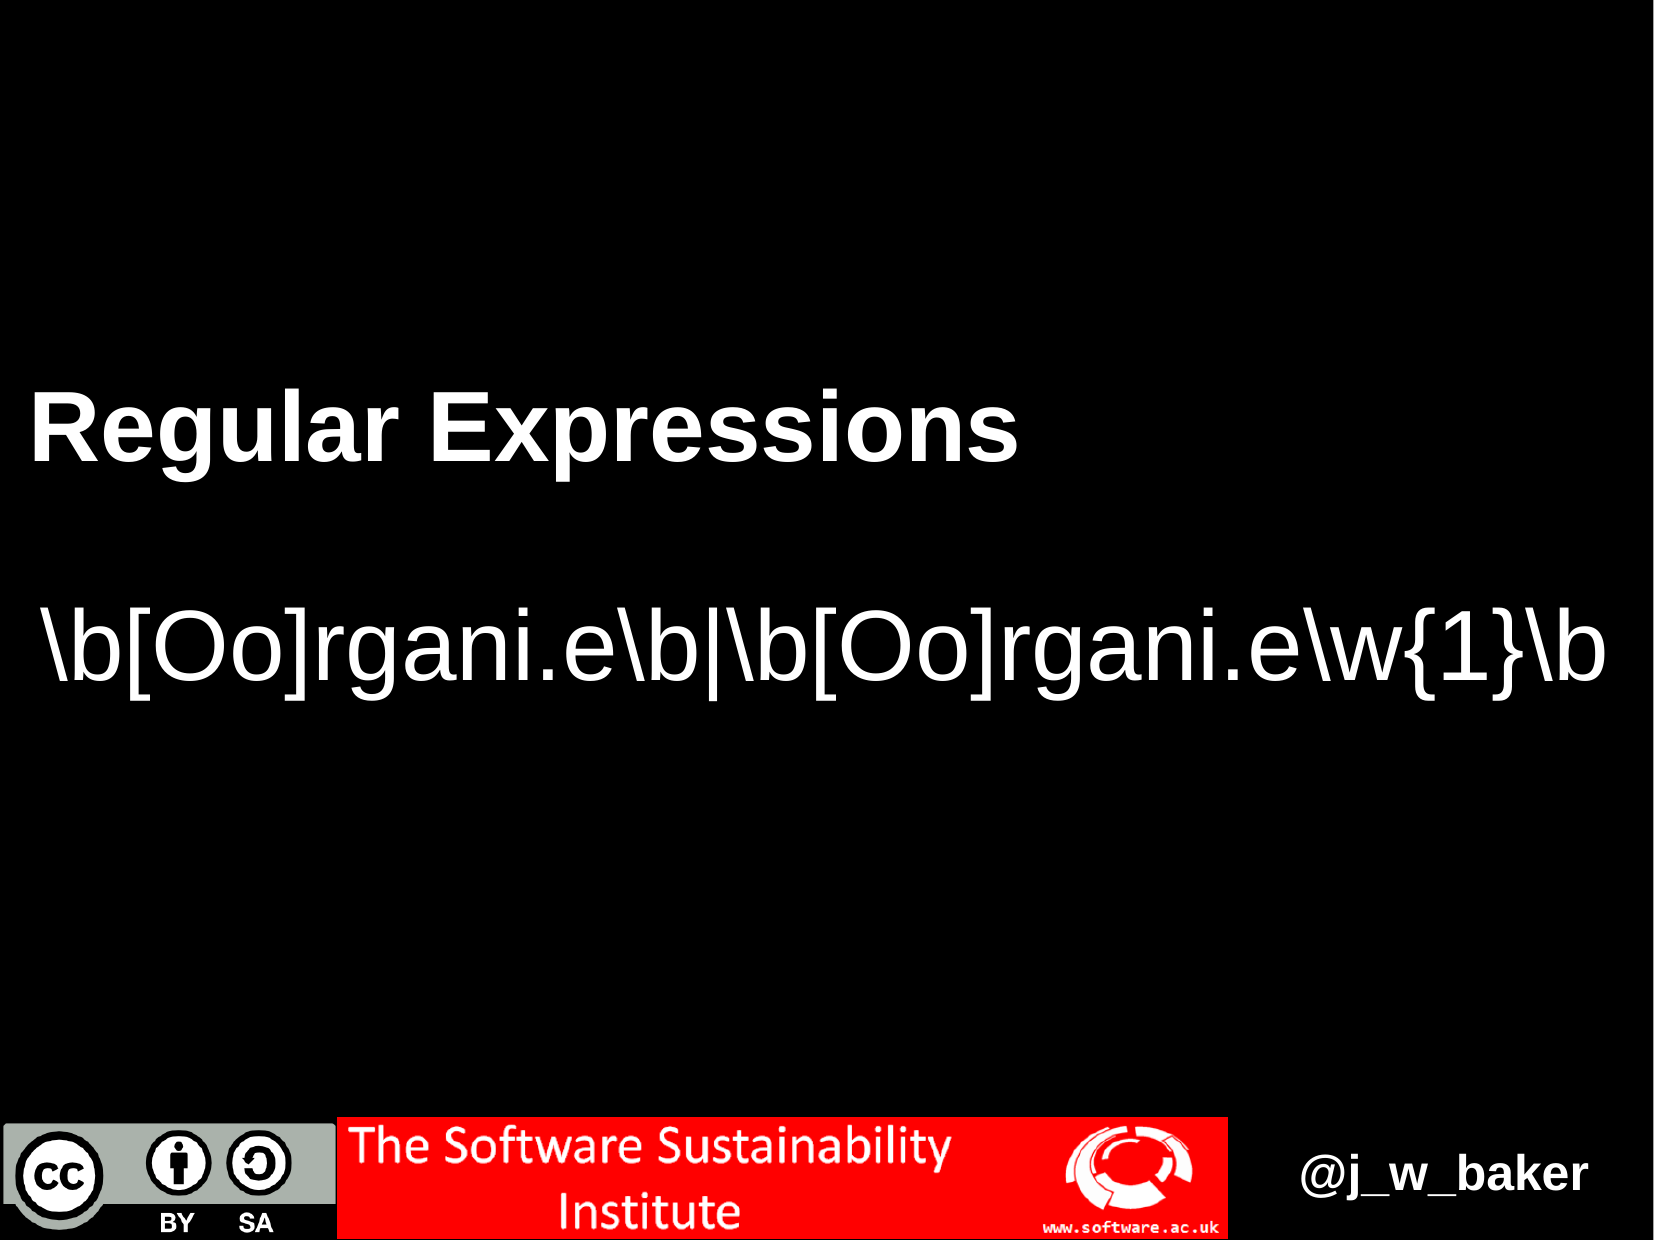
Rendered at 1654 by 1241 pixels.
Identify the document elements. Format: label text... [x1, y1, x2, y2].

text_box @j_w_baker [1266, 1085, 1622, 1241]
text_box Regular Expressions \b[Oo]rgani.e\b|\b[Oo]rgani.e\w{1}\b [28, 370, 1623, 702]
picture [0, 1117, 1228, 1239]
